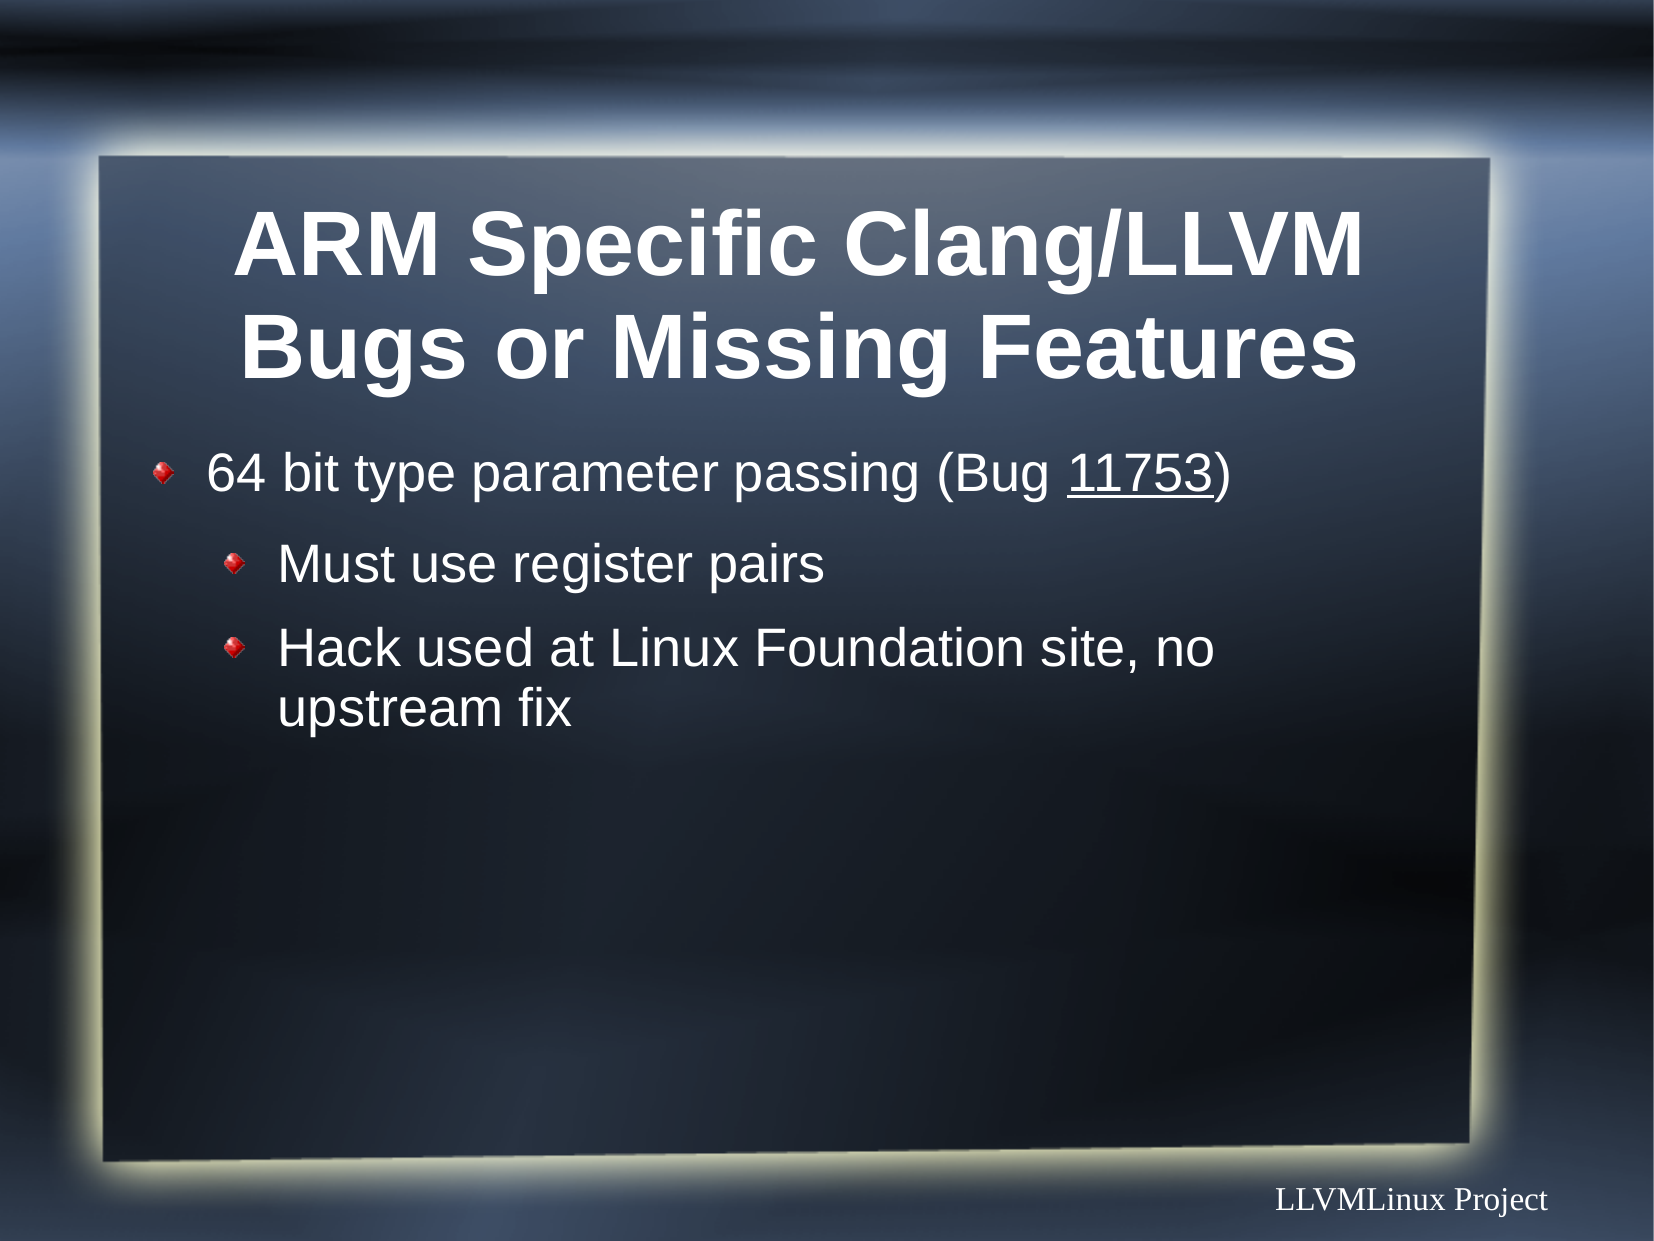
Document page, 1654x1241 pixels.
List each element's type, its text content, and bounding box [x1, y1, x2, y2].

picture [0, 0, 1654, 1241]
list 64 bit type parameter passing (Bug 11753) Must use register pairs Hack used at Linux Foundation site, no upstream fix [135, 442, 1447, 1152]
title ARM Specific Clang/LLVM Bugs or Missing Features [124, 177, 1477, 414]
